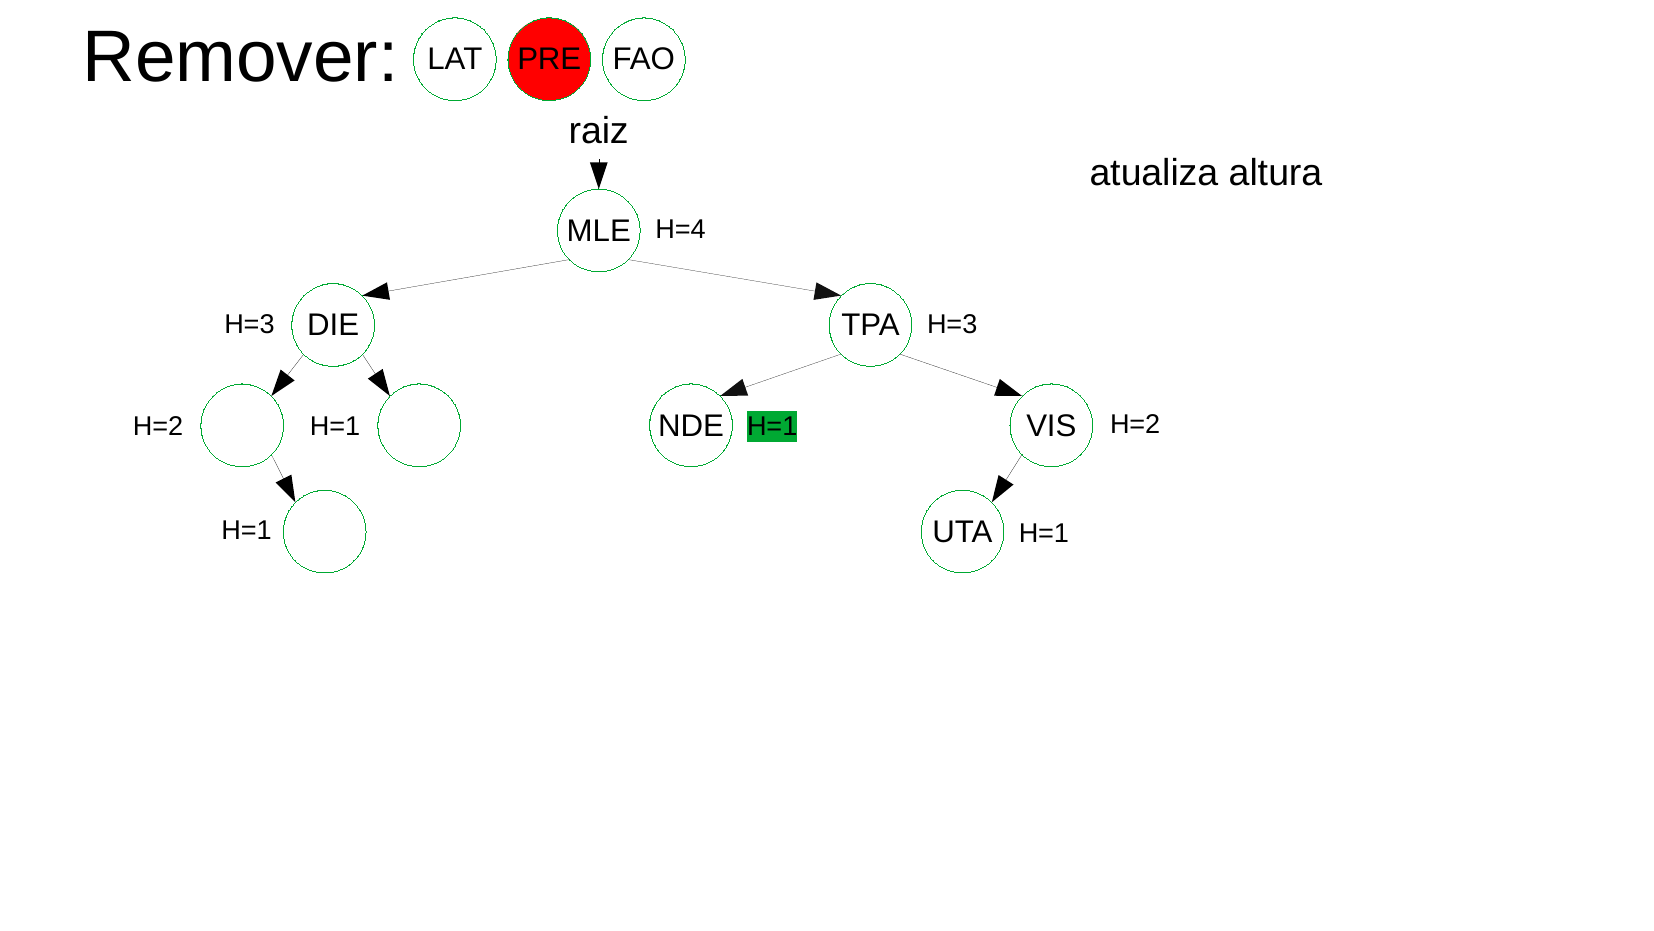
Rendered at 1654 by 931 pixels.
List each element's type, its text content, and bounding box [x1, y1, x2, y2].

text_box raiz [553, 102, 644, 160]
title Remover: [82, 0, 402, 138]
text_box H=1 [732, 403, 813, 449]
text_box NDE [649, 383, 733, 467]
text_box TPA [829, 283, 912, 367]
text_box UTA [921, 490, 1003, 573]
text_box FAO [377, 383, 461, 467]
text_box CML [283, 490, 367, 573]
text_box H=3 [209, 301, 290, 347]
text_box DIE [291, 283, 375, 367]
text_box FAO [602, 17, 686, 101]
text_box LAT [413, 17, 497, 101]
text_box H=1 [295, 403, 376, 449]
text_box MLE [557, 189, 640, 272]
text_box H=1 [206, 507, 287, 553]
text_box VIS [1010, 383, 1093, 467]
text_box H=2 [118, 403, 199, 449]
text_box H=4 [640, 206, 721, 252]
text_box BUA [200, 383, 284, 467]
text_box H=2 [1095, 401, 1176, 447]
text_box H=3 [912, 301, 993, 347]
text_box H=1 [1003, 510, 1084, 556]
text_box atualiza altura [1074, 143, 1654, 327]
text_box PRE [507, 17, 591, 101]
